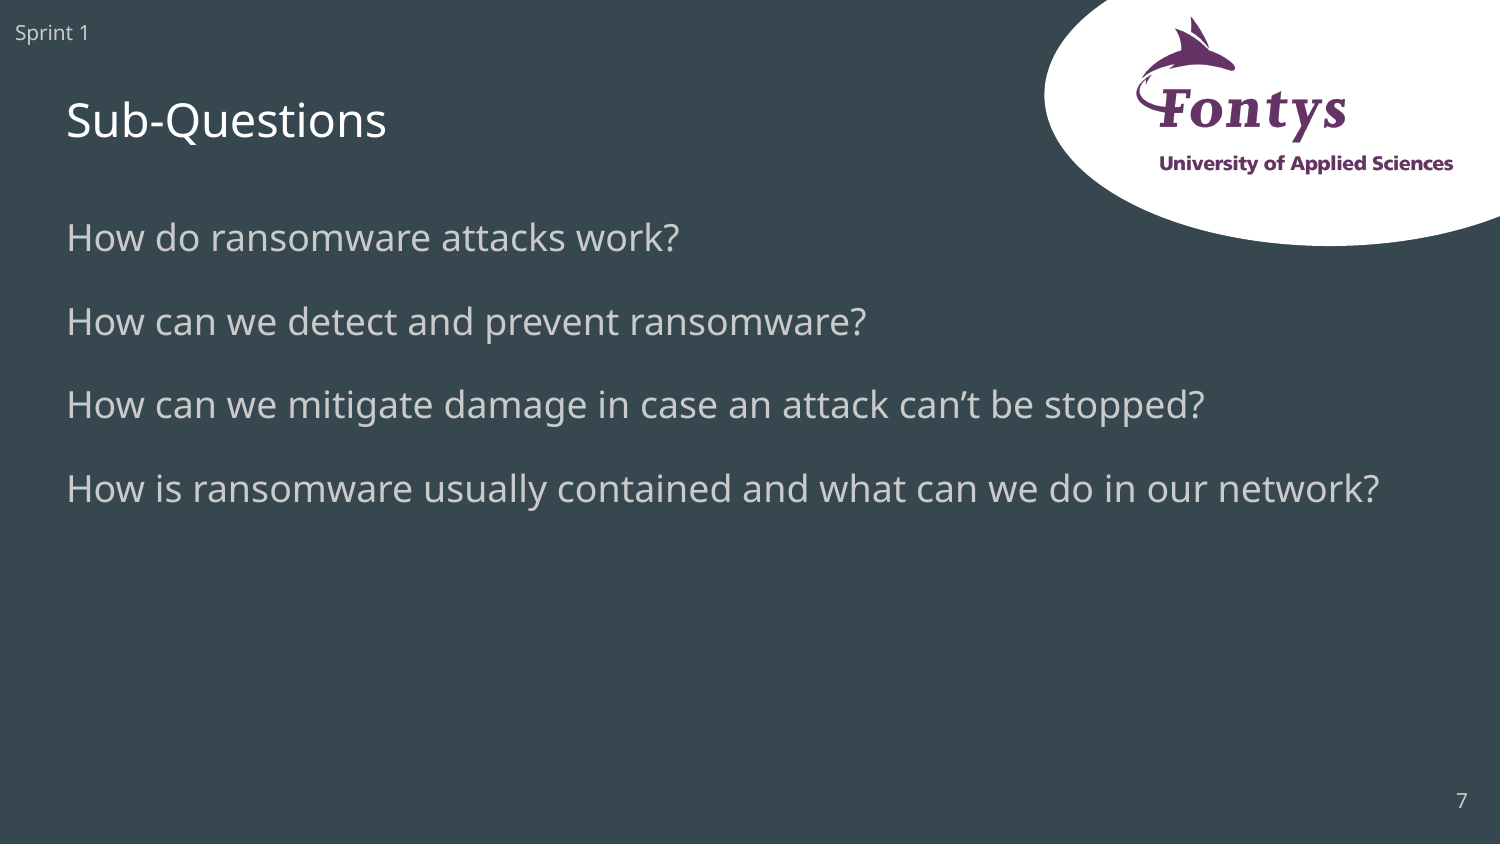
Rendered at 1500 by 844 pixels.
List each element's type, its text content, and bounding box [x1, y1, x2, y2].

title Sub-Questions [51, 72, 1079, 167]
slide_number <number> [1392, 767, 1483, 833]
slide_number Sprint 1 [0, 0, 307, 65]
list How do ransomware attacks work? How can we detect and prevent ransomware? How can we mitigate damage in case an attack can’t be stopped? How is ransomware usually contained and what can we do in our network? [51, 189, 1449, 750]
text_box [1045, 0, 1500, 246]
picture [1133, 13, 1456, 177]
